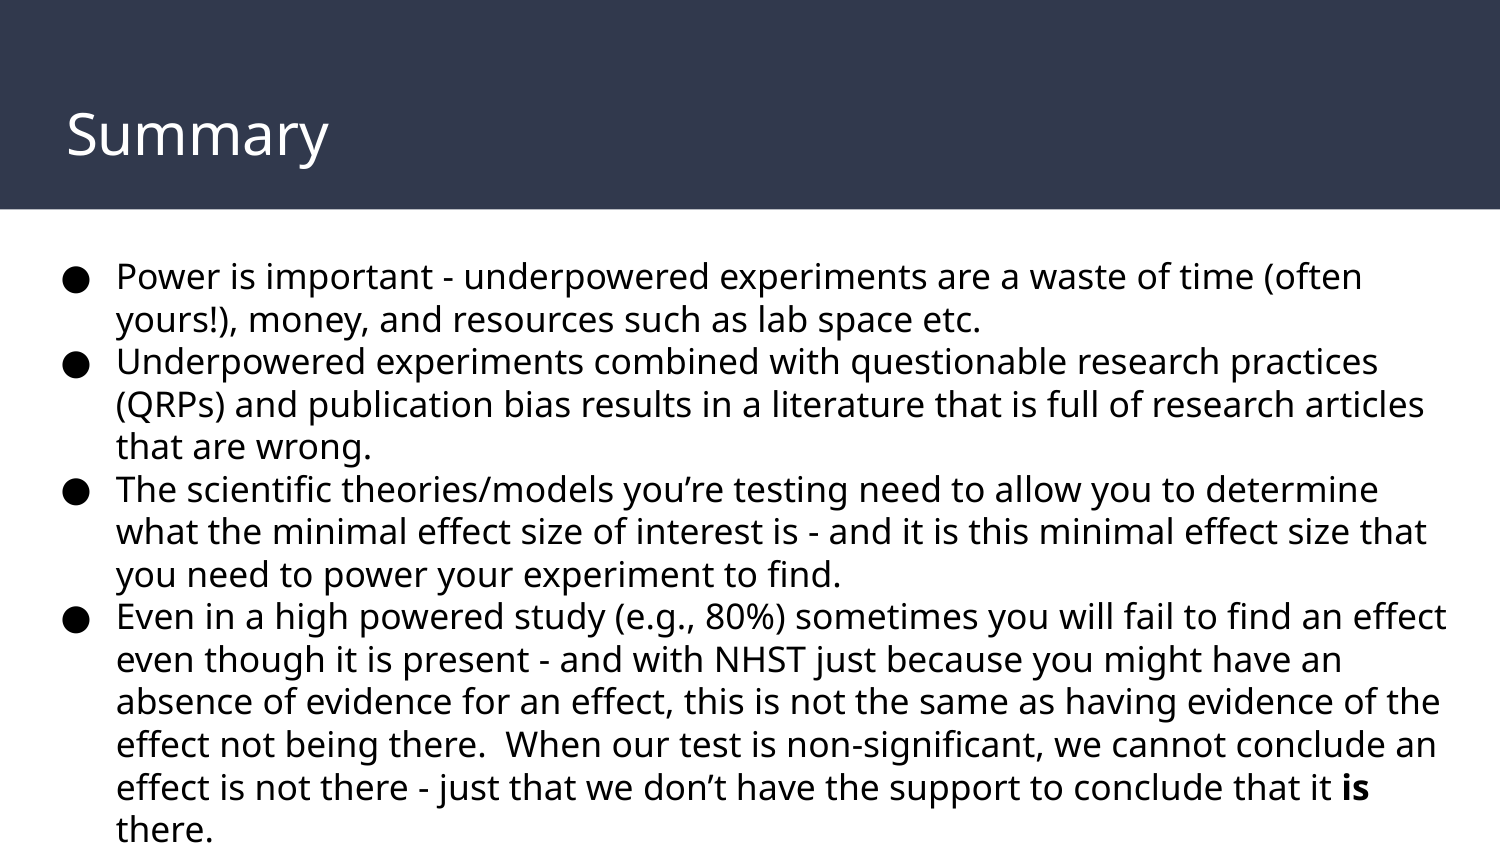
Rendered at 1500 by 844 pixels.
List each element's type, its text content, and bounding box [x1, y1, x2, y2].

title Summary [51, 82, 1449, 185]
text_box Power is important - underpowered experiments are a waste of time (often yours!), money, and resources such as lab space etc. Underpowered experiments combined with questionable research practices (QRPs) and publication bias results in a literature that is full of research articles that are wrong. The scientific theories/models you’re testing need to allow you to determine what the minimal effect size of interest is - and it is this minimal effect size that you need to power your experiment to find. Even in a high powered study (e.g., 80%) sometimes you will fail to find an effect even though it is present - and with NHST just because you might have an absence of evidence for an effect, this is not the same as having evidence of the effect not being there. When our test is non-significant, we cannot conclude an effect is not there - just that we don’t have the support to conclude that it is there. [25, 239, 1469, 825]
